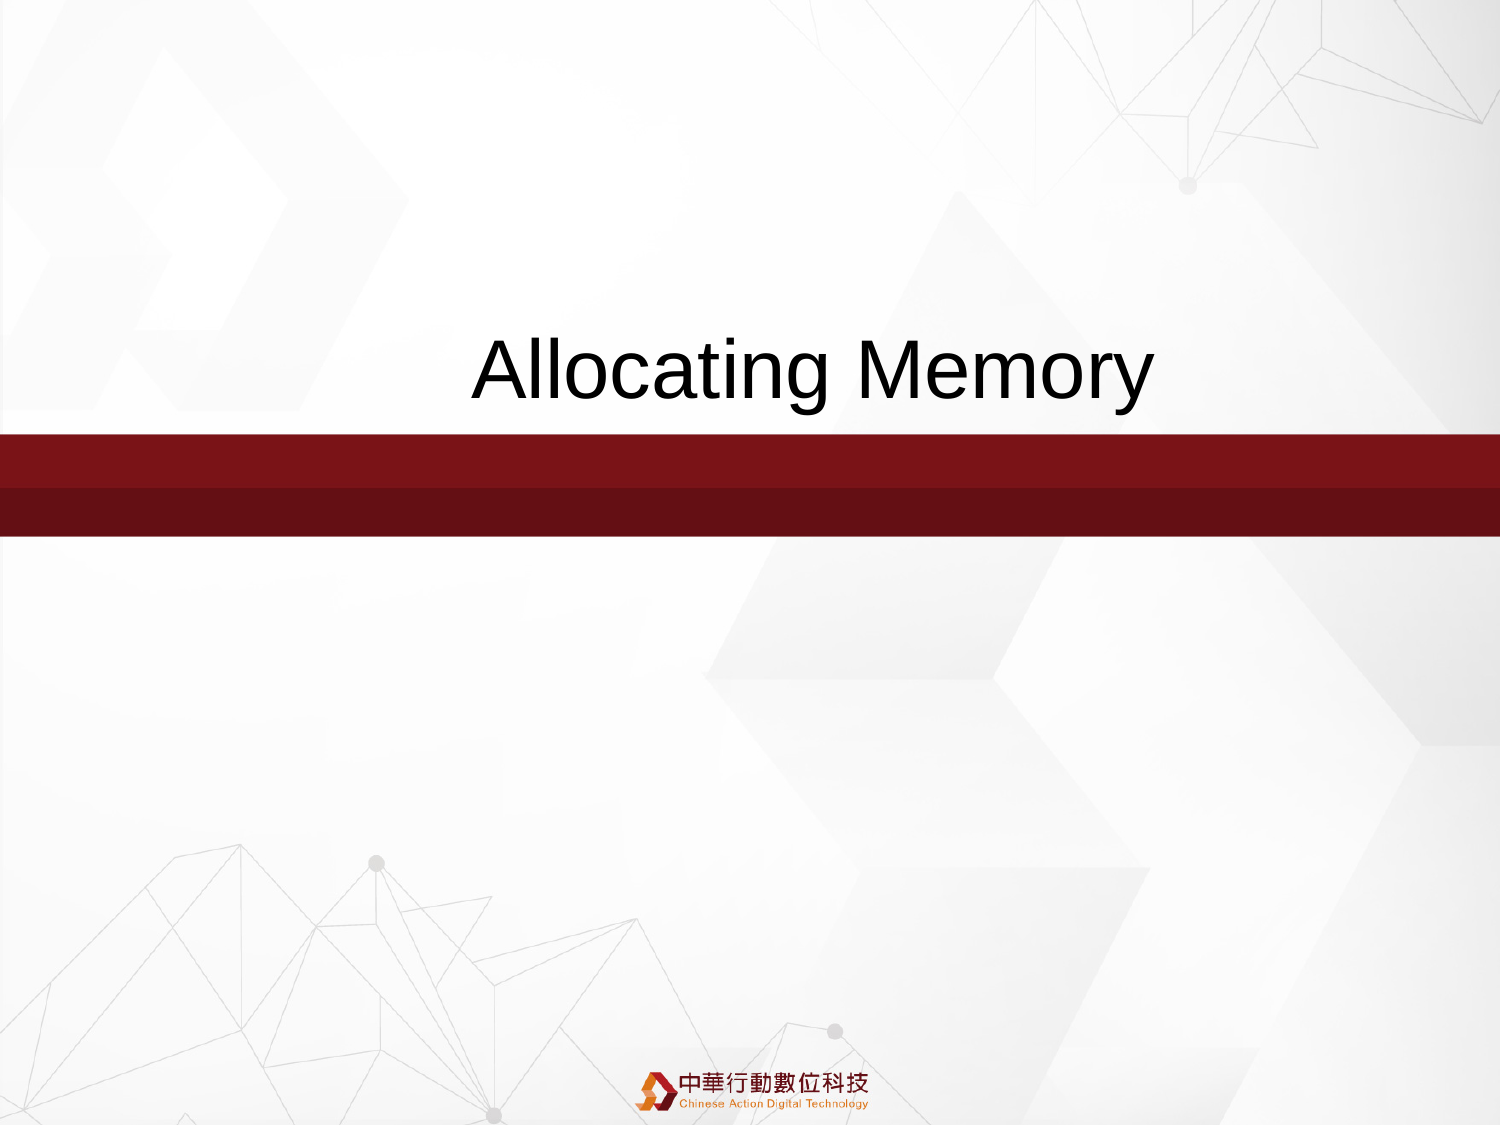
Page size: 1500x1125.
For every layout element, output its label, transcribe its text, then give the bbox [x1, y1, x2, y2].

picture [0, 0, 1500, 1125]
title Allocating Memory [255, 183, 1343, 547]
